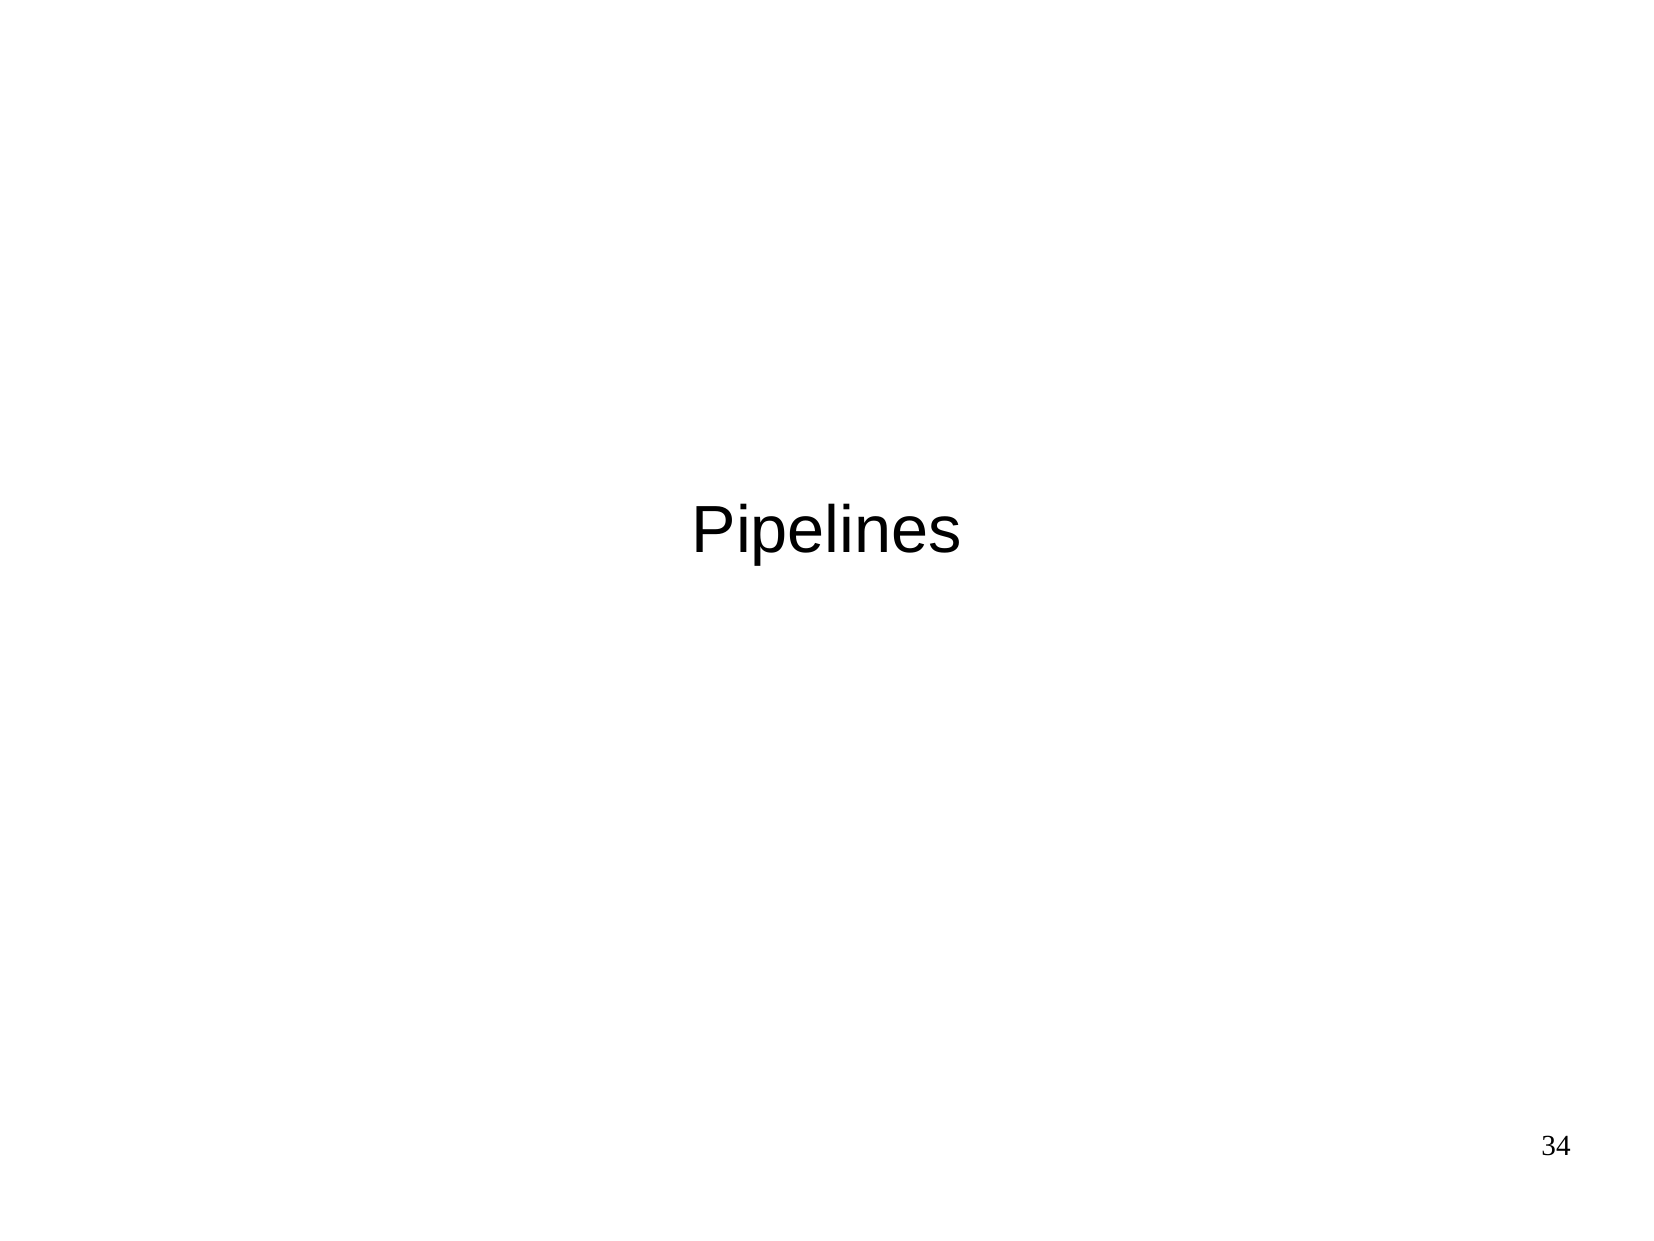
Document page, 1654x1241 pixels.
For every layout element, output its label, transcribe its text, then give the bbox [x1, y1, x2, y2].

subtitle Pipelines [82, 49, 1571, 1010]
